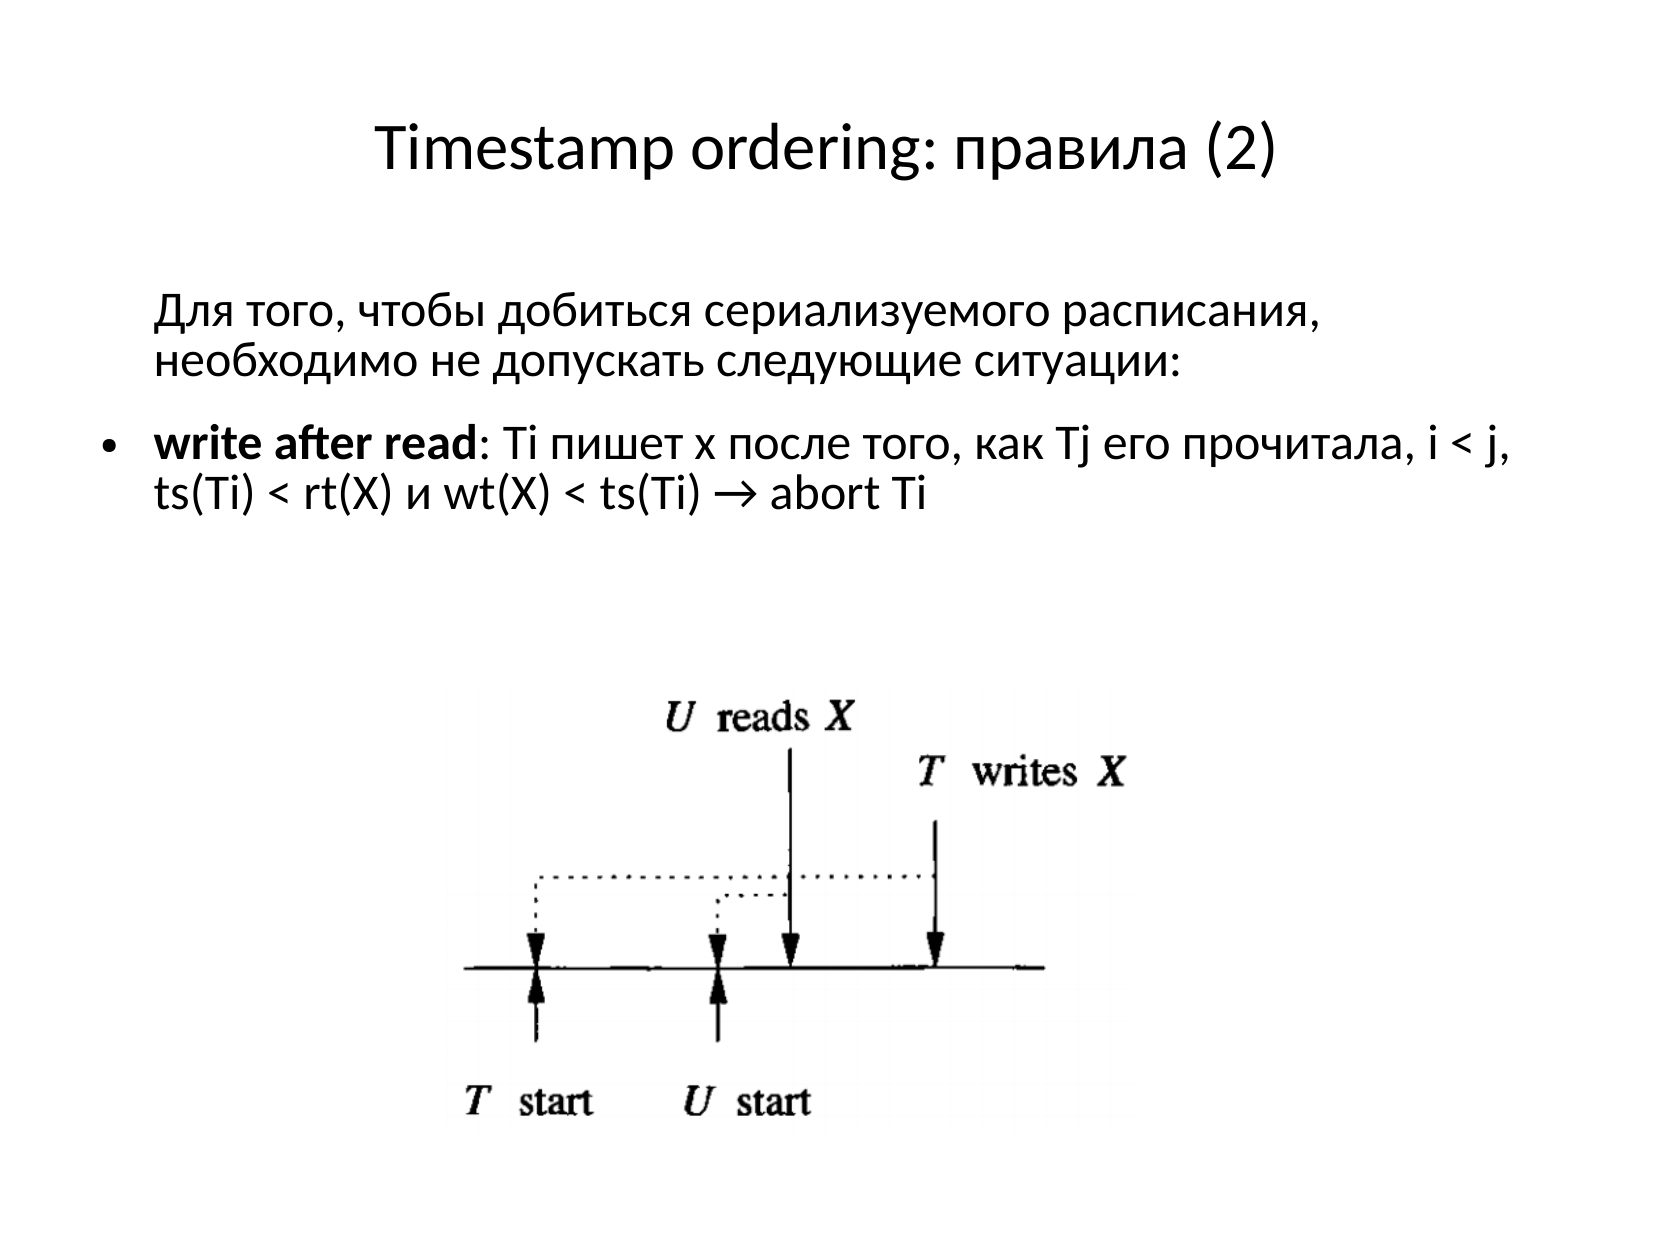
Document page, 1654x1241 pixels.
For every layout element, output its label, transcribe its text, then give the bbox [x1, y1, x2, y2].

picture [445, 684, 1135, 1133]
title Timestamp ordering: правила (2) [82, 49, 1571, 257]
list Для того, чтобы добиться сериализуемого расписания, необходимо не допускать следующие ситуации: write after read: Ti пишет x после того, как Tj его прочитала, i < j, ts(Ti) < rt(X) и wt(X) < ts(Ti) → abort Ti [82, 289, 1571, 1108]
